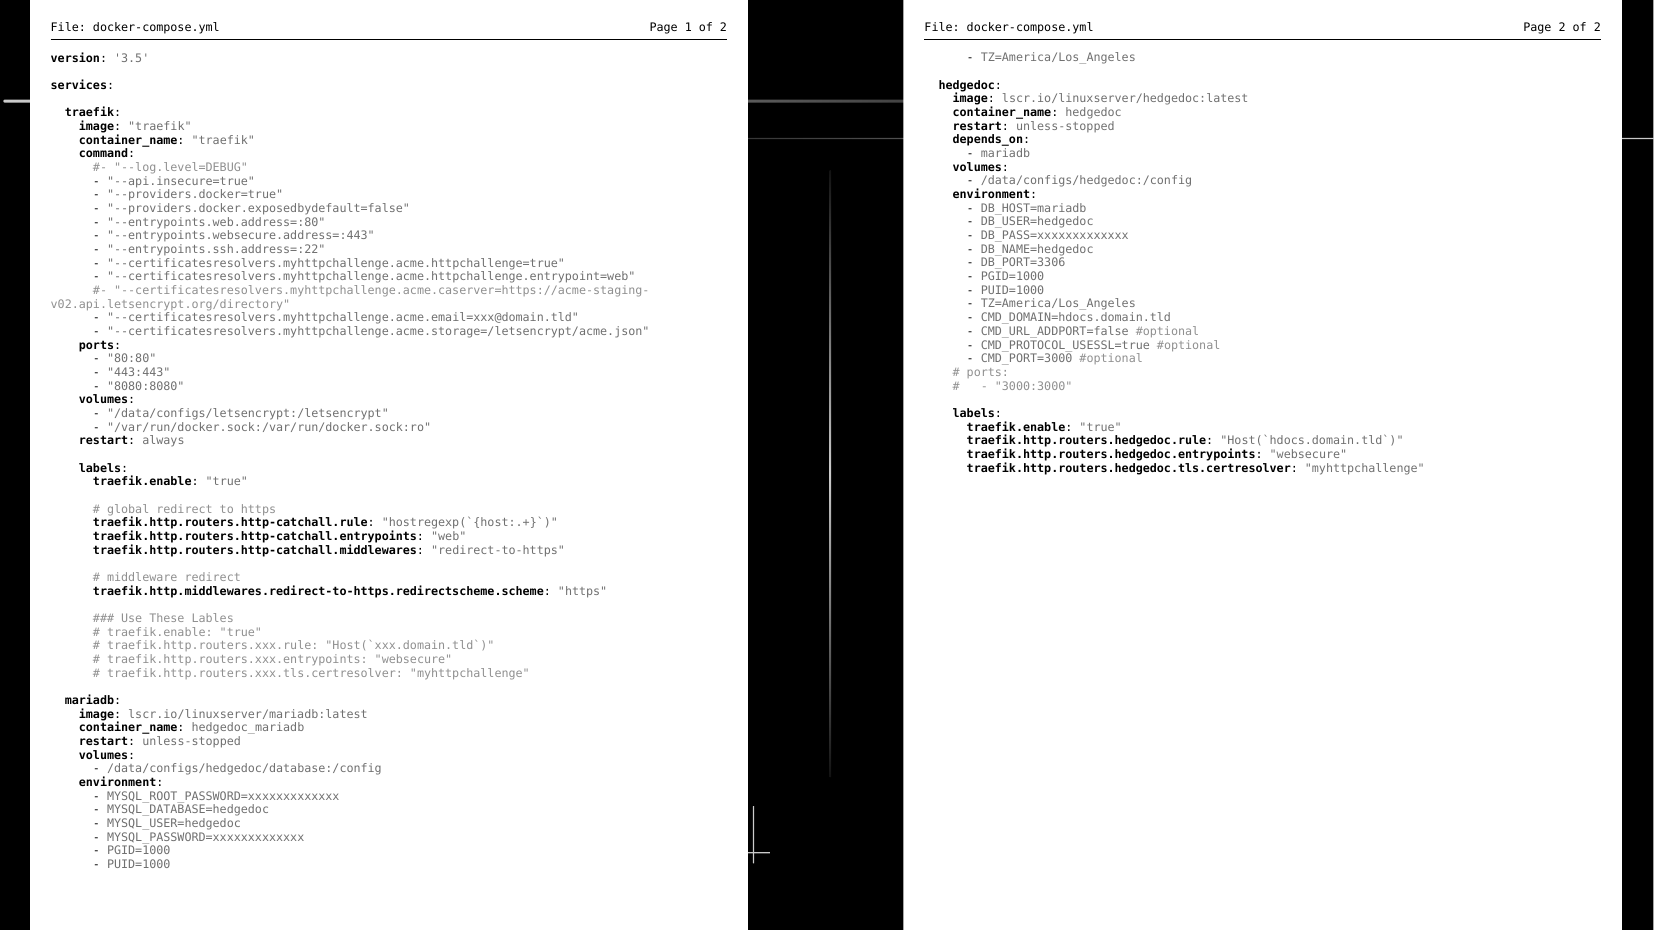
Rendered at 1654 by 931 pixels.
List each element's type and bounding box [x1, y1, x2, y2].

picture [29, 0, 749, 931]
picture [903, 0, 1622, 930]
